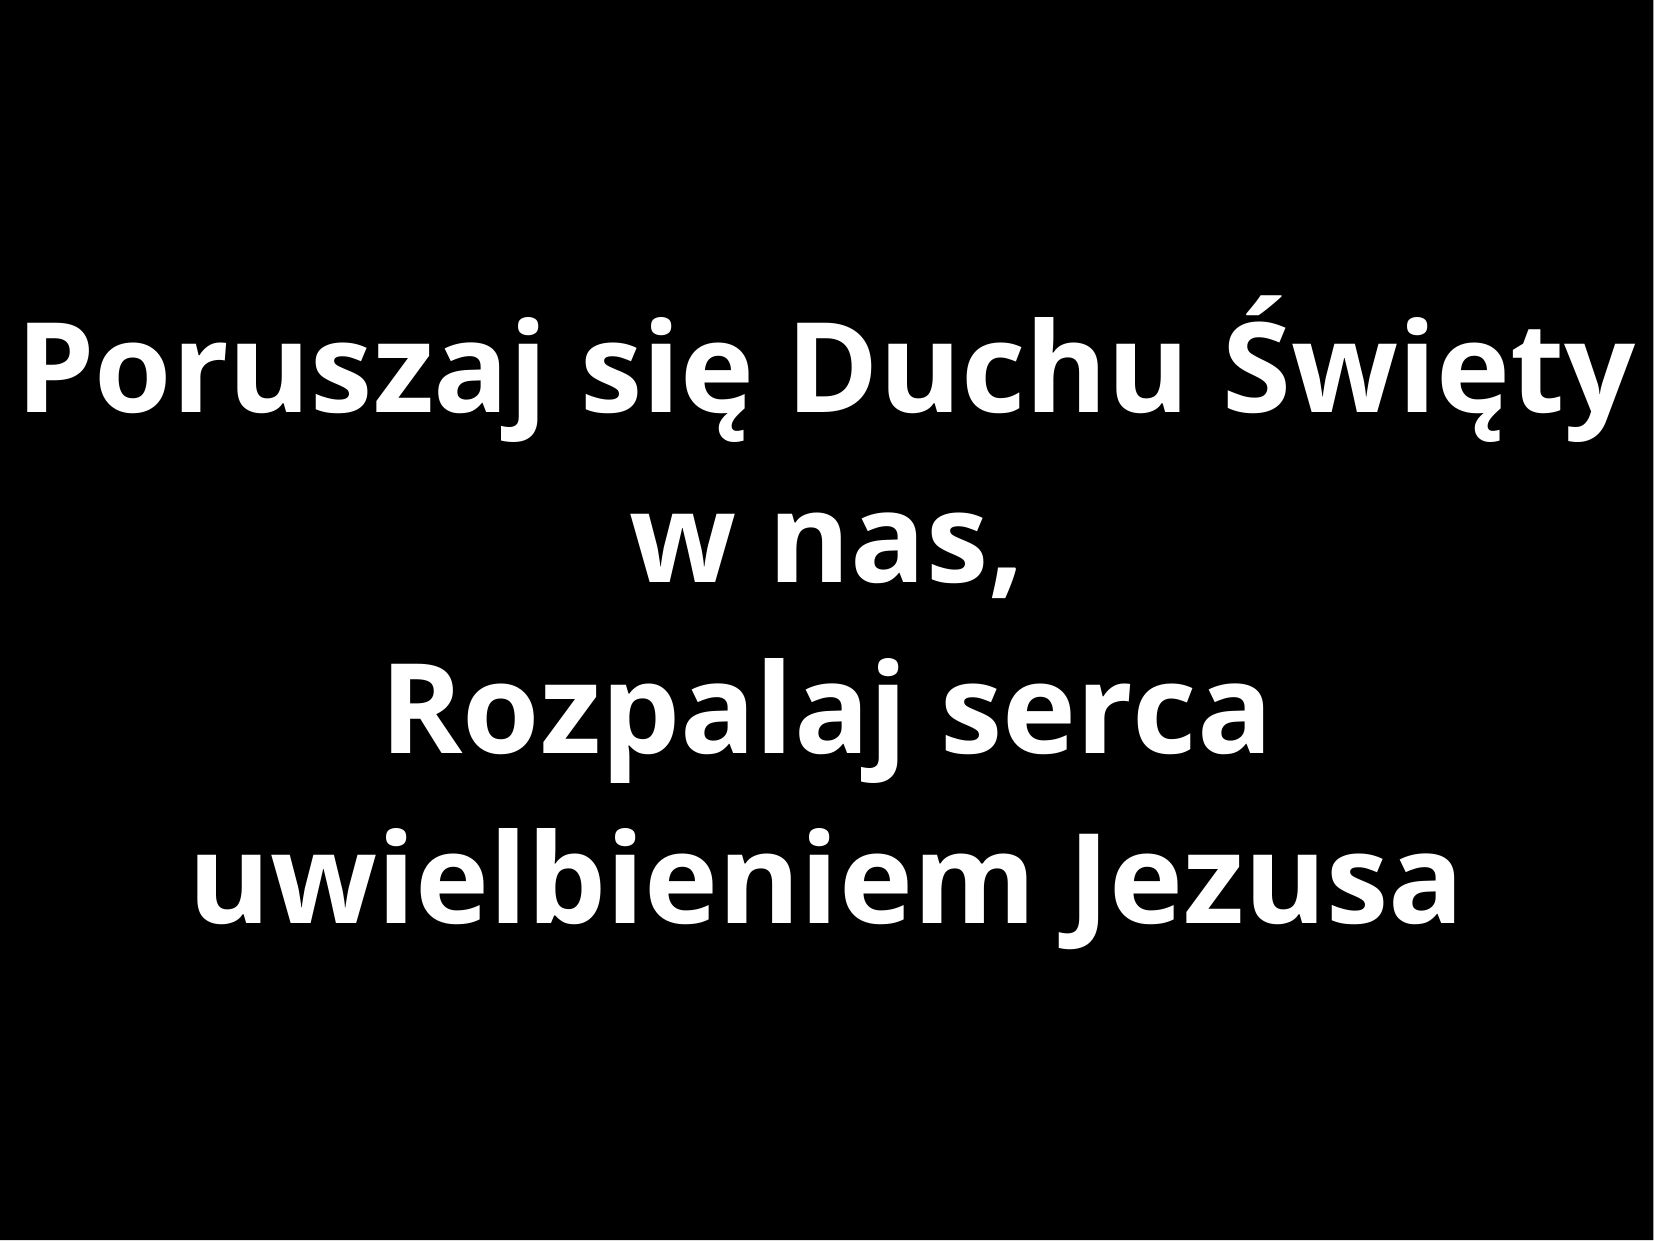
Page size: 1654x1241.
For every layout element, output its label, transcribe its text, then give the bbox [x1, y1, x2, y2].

title Poruszaj się Duchu Święty w nas, Rozpalaj serca uwielbieniem Jezusa [0, 0, 1654, 1241]
